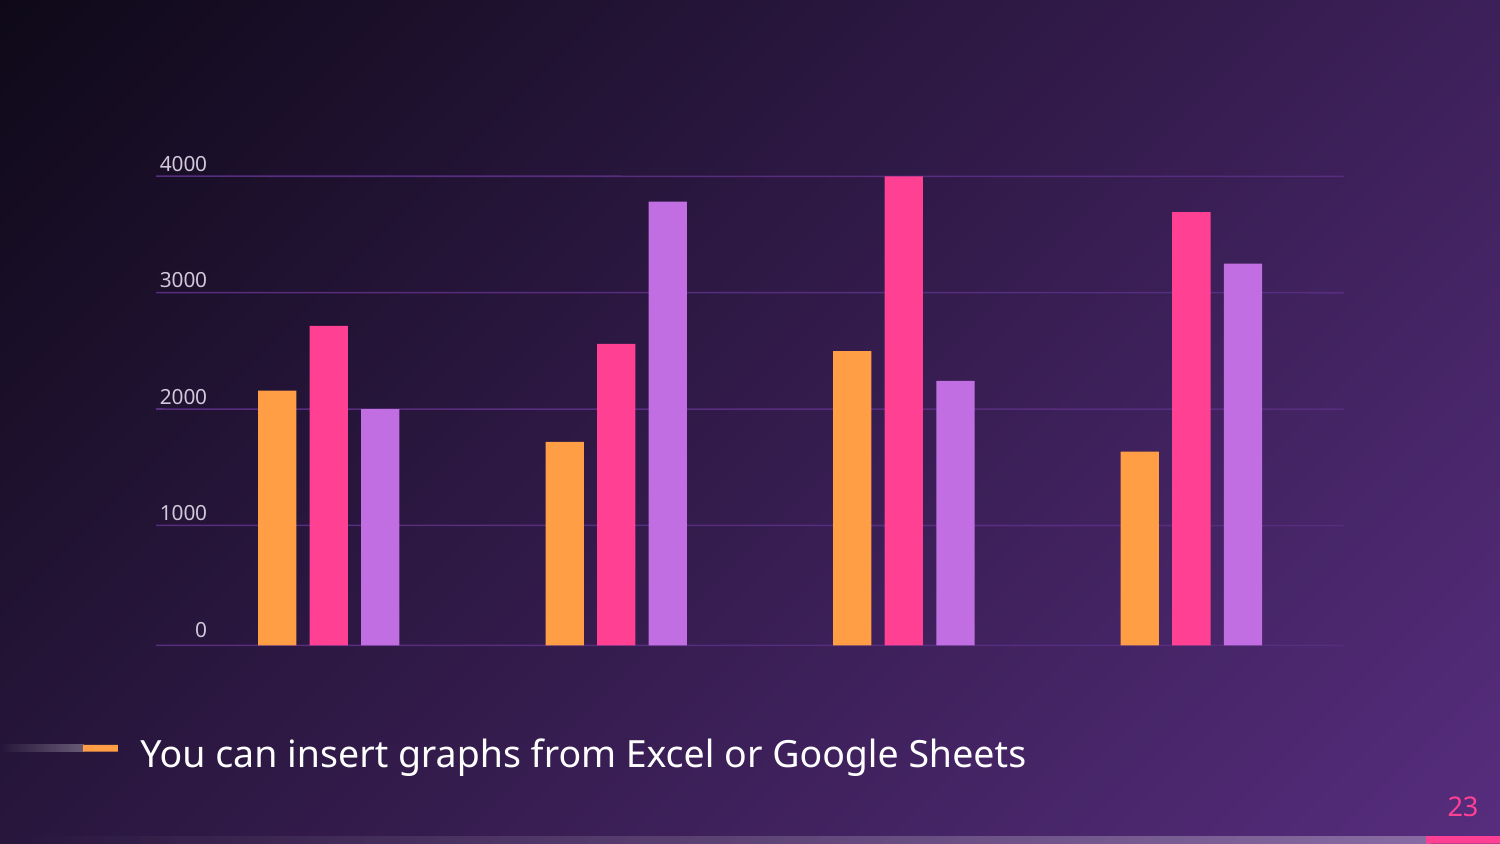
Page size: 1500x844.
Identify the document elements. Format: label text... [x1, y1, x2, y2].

text_box [545, 441, 584, 646]
list You can insert graphs from Excel or Google Sheets [140, 722, 1360, 774]
text_box [884, 176, 923, 646]
text_box [258, 390, 297, 646]
text_box [1172, 212, 1211, 646]
text_box [1120, 451, 1159, 646]
text_box [936, 380, 975, 646]
text_box [648, 201, 687, 646]
slide_number <número> [1426, 779, 1500, 837]
text_box [361, 409, 400, 646]
text_box 4000 3000 2000 1000 0 [156, 150, 207, 648]
text_box [1223, 263, 1263, 646]
text_box [309, 325, 348, 646]
text_box [597, 343, 636, 646]
text_box [833, 351, 872, 646]
